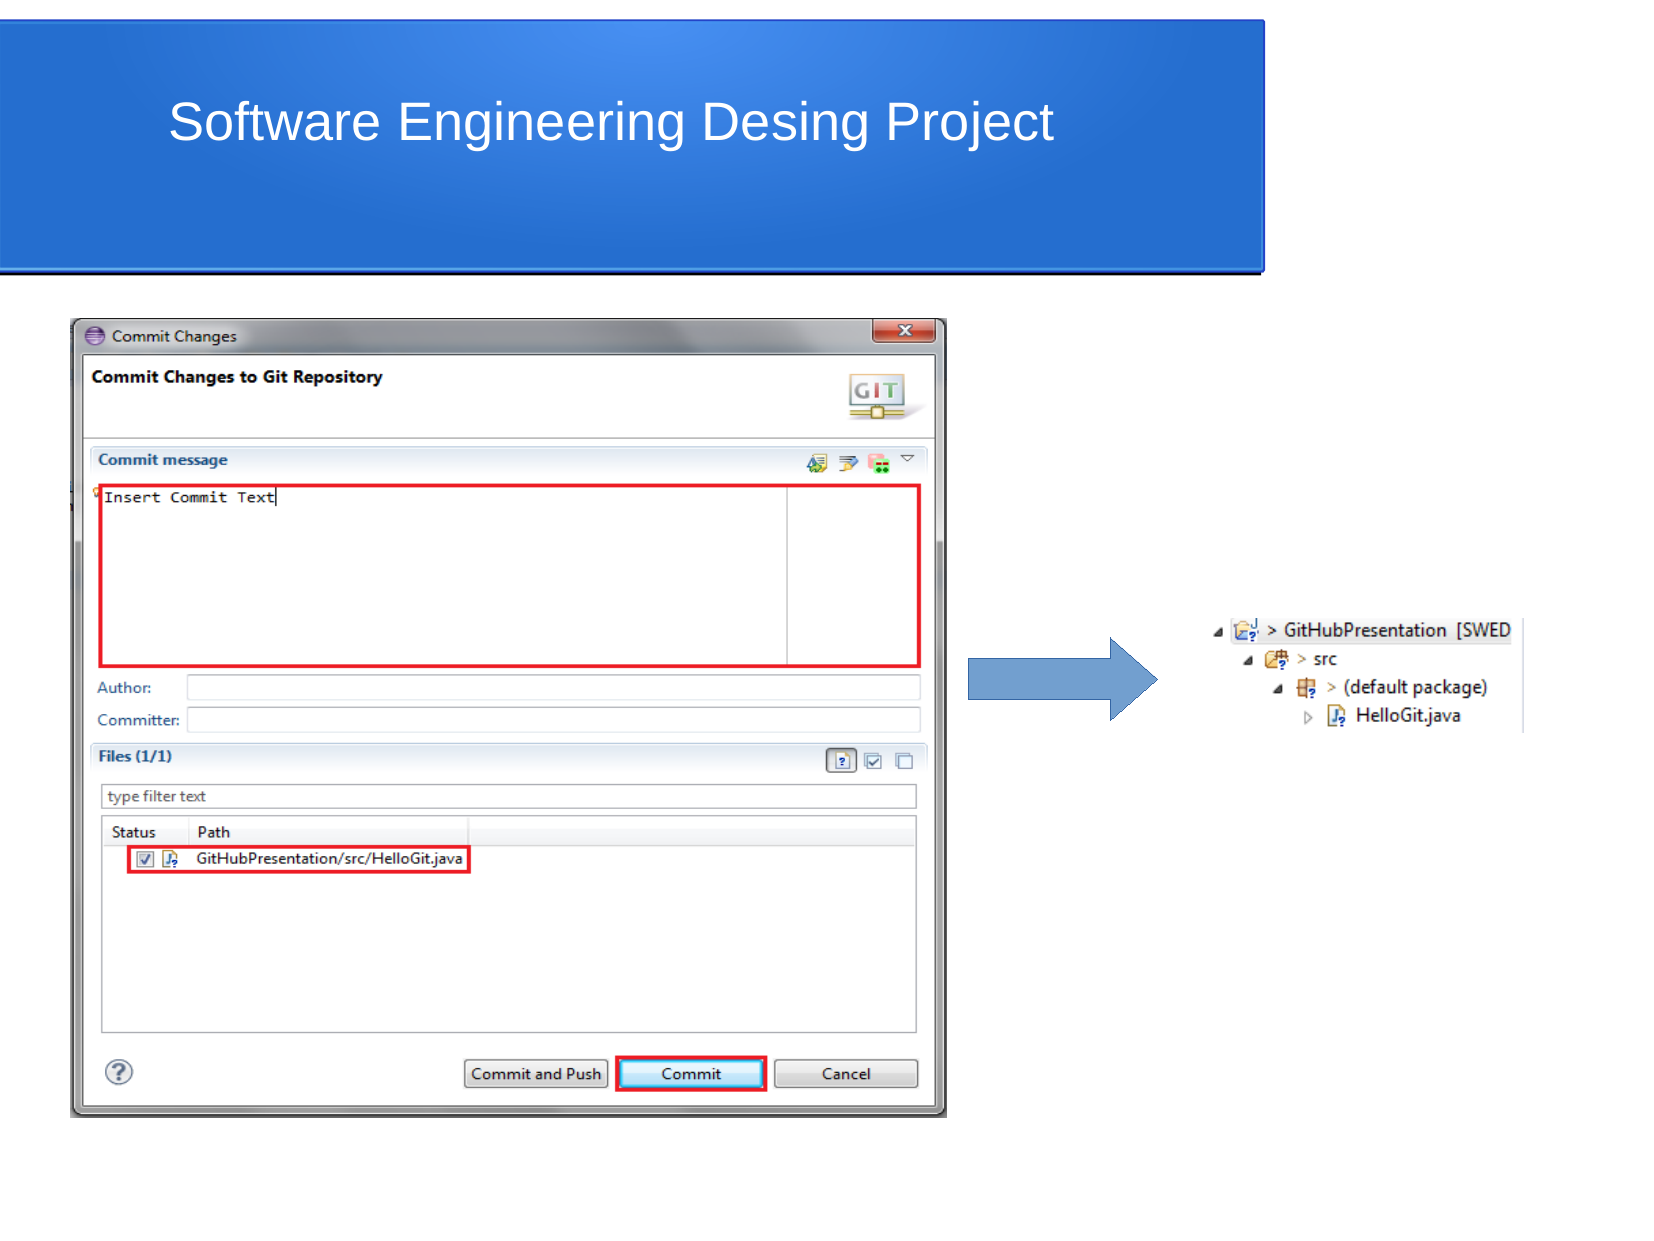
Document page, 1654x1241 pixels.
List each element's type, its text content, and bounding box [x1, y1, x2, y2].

picture [1201, 618, 1524, 733]
text_box Software Engineering Desing Project [153, 83, 1071, 201]
picture [70, 318, 947, 1118]
text_box [968, 637, 1158, 721]
